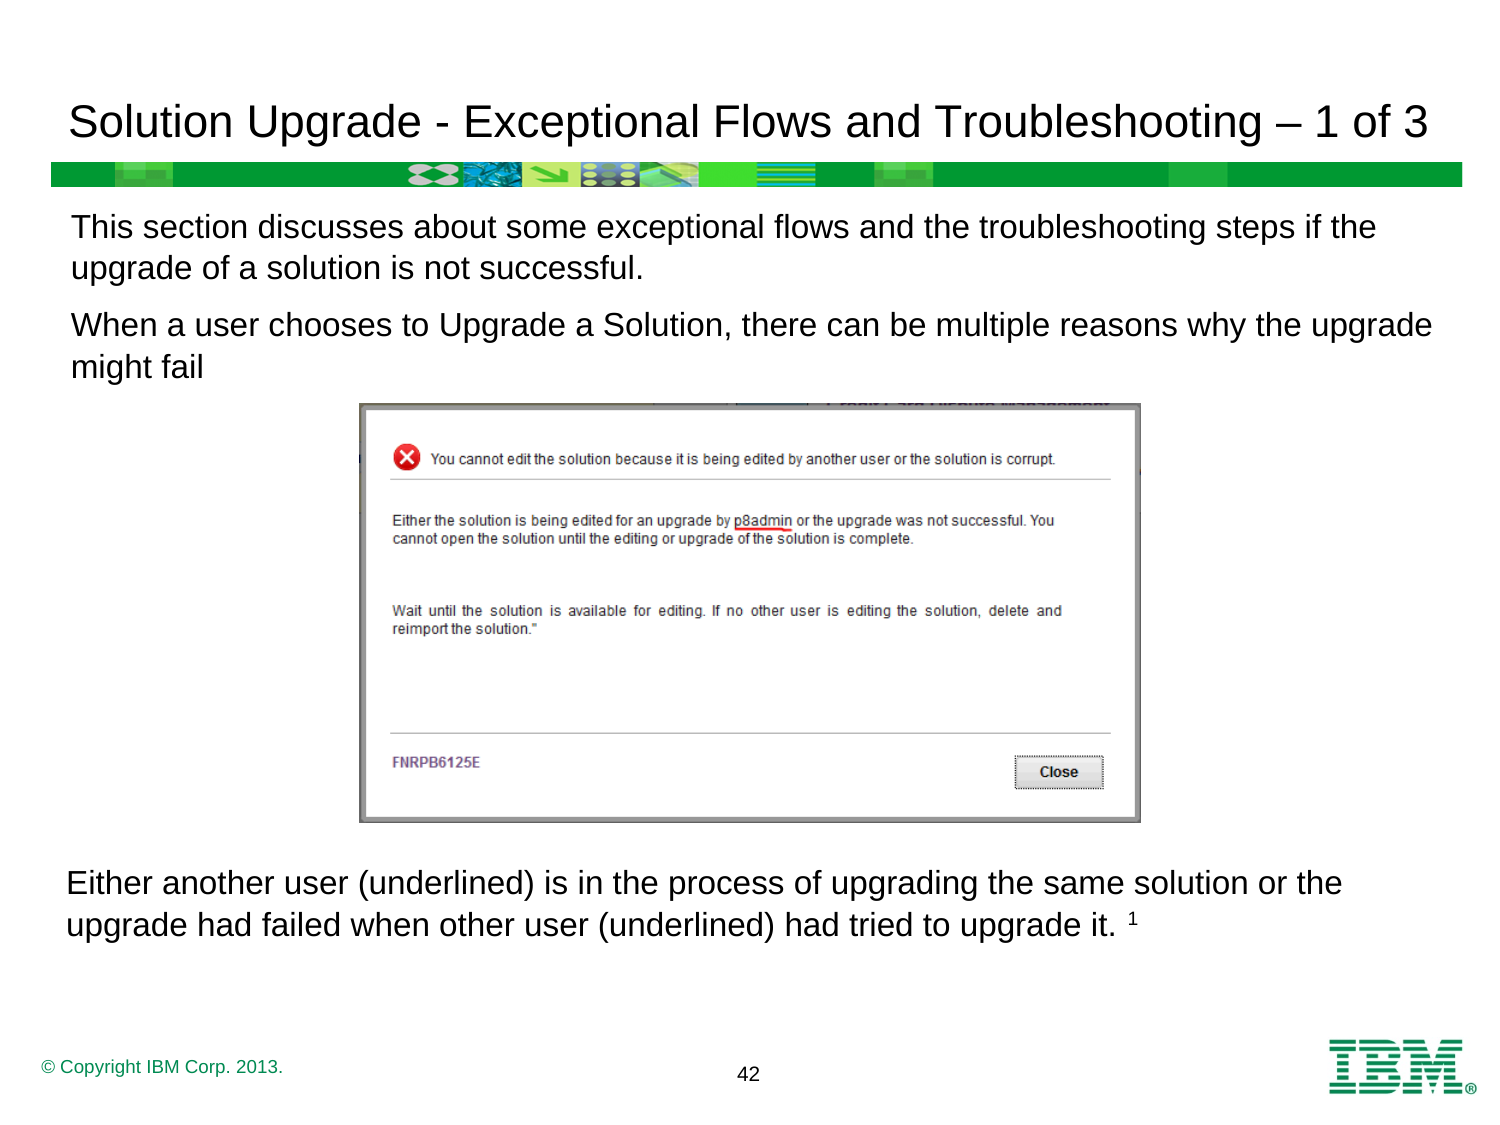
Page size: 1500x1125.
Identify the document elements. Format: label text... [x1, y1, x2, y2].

picture [1327, 1037, 1479, 1096]
title Solution Upgrade - Exceptional Flows and Troubleshooting – 1 of 3 [53, 82, 1472, 155]
list This section discusses about some exceptional flows and the troubleshooting steps if the upgrade of a solution is not successful. When a user chooses to Upgrade a Solution, there can be multiple reasons why the upgrade might fail [55, 195, 1452, 405]
picture [359, 403, 1141, 823]
picture [50, 161, 1463, 189]
list Either another user (underlined) is in the process of upgrading the same solution or the upgrade had failed when other user (underlined) had tried to upgrade it. 1 [50, 852, 1447, 983]
